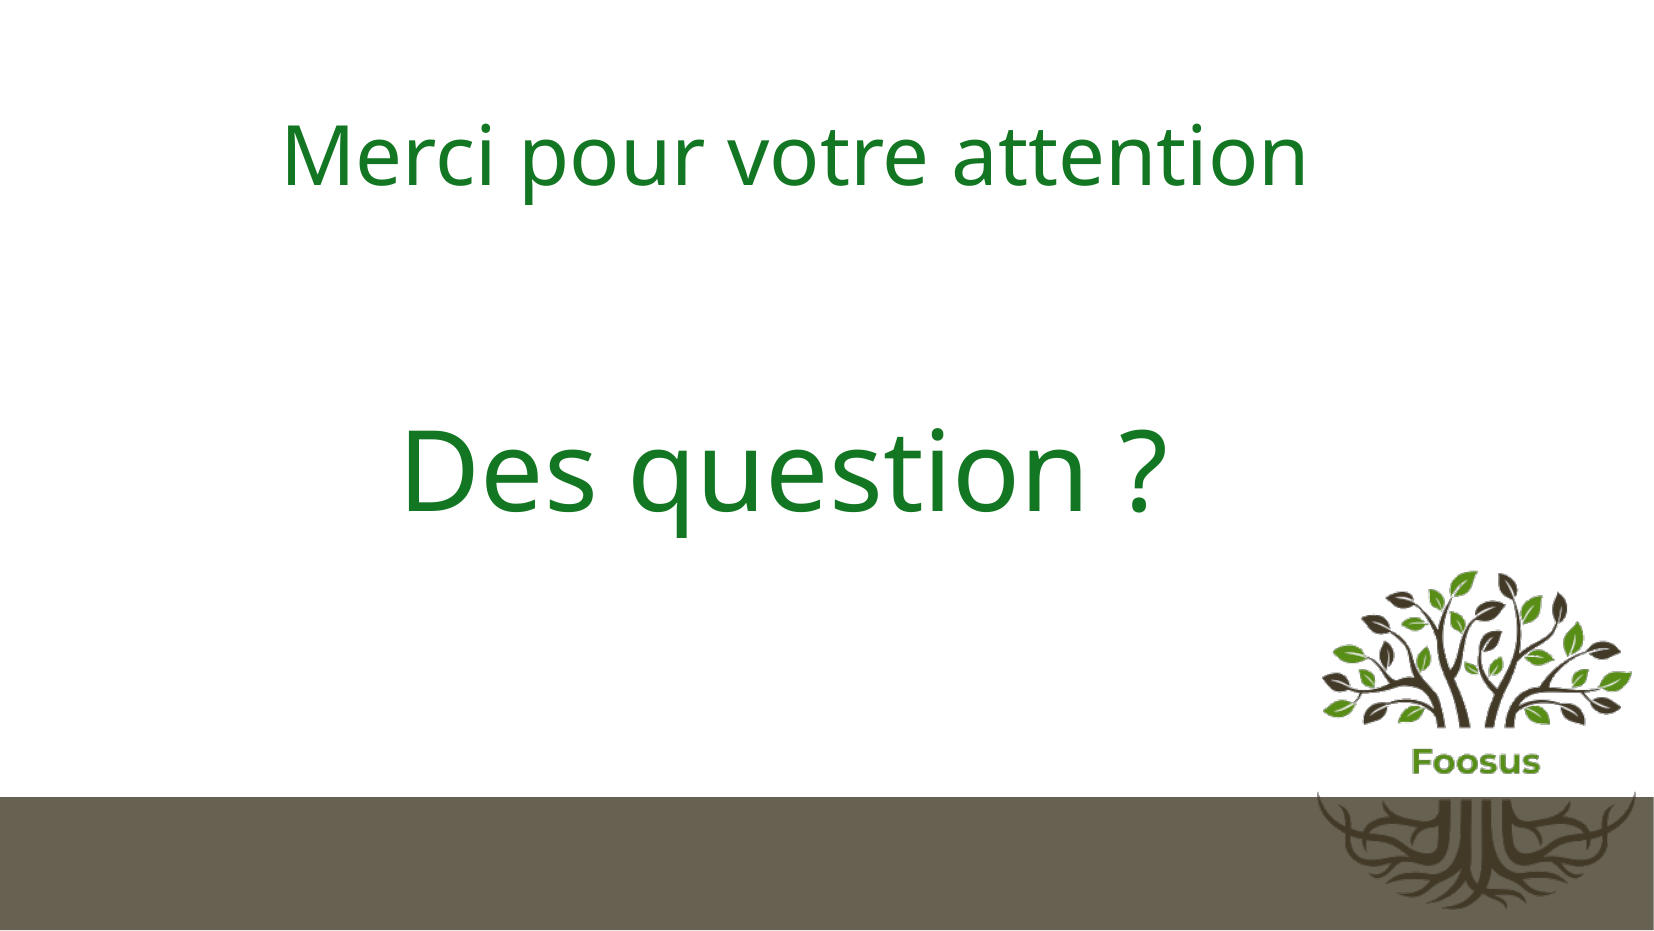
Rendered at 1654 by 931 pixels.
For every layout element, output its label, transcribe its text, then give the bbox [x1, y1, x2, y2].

text_box Des question ? [383, 383, 1241, 651]
picture [1299, 560, 1654, 797]
text_box [0, 797, 1654, 931]
text_box Merci pour votre attention [265, 88, 1565, 290]
